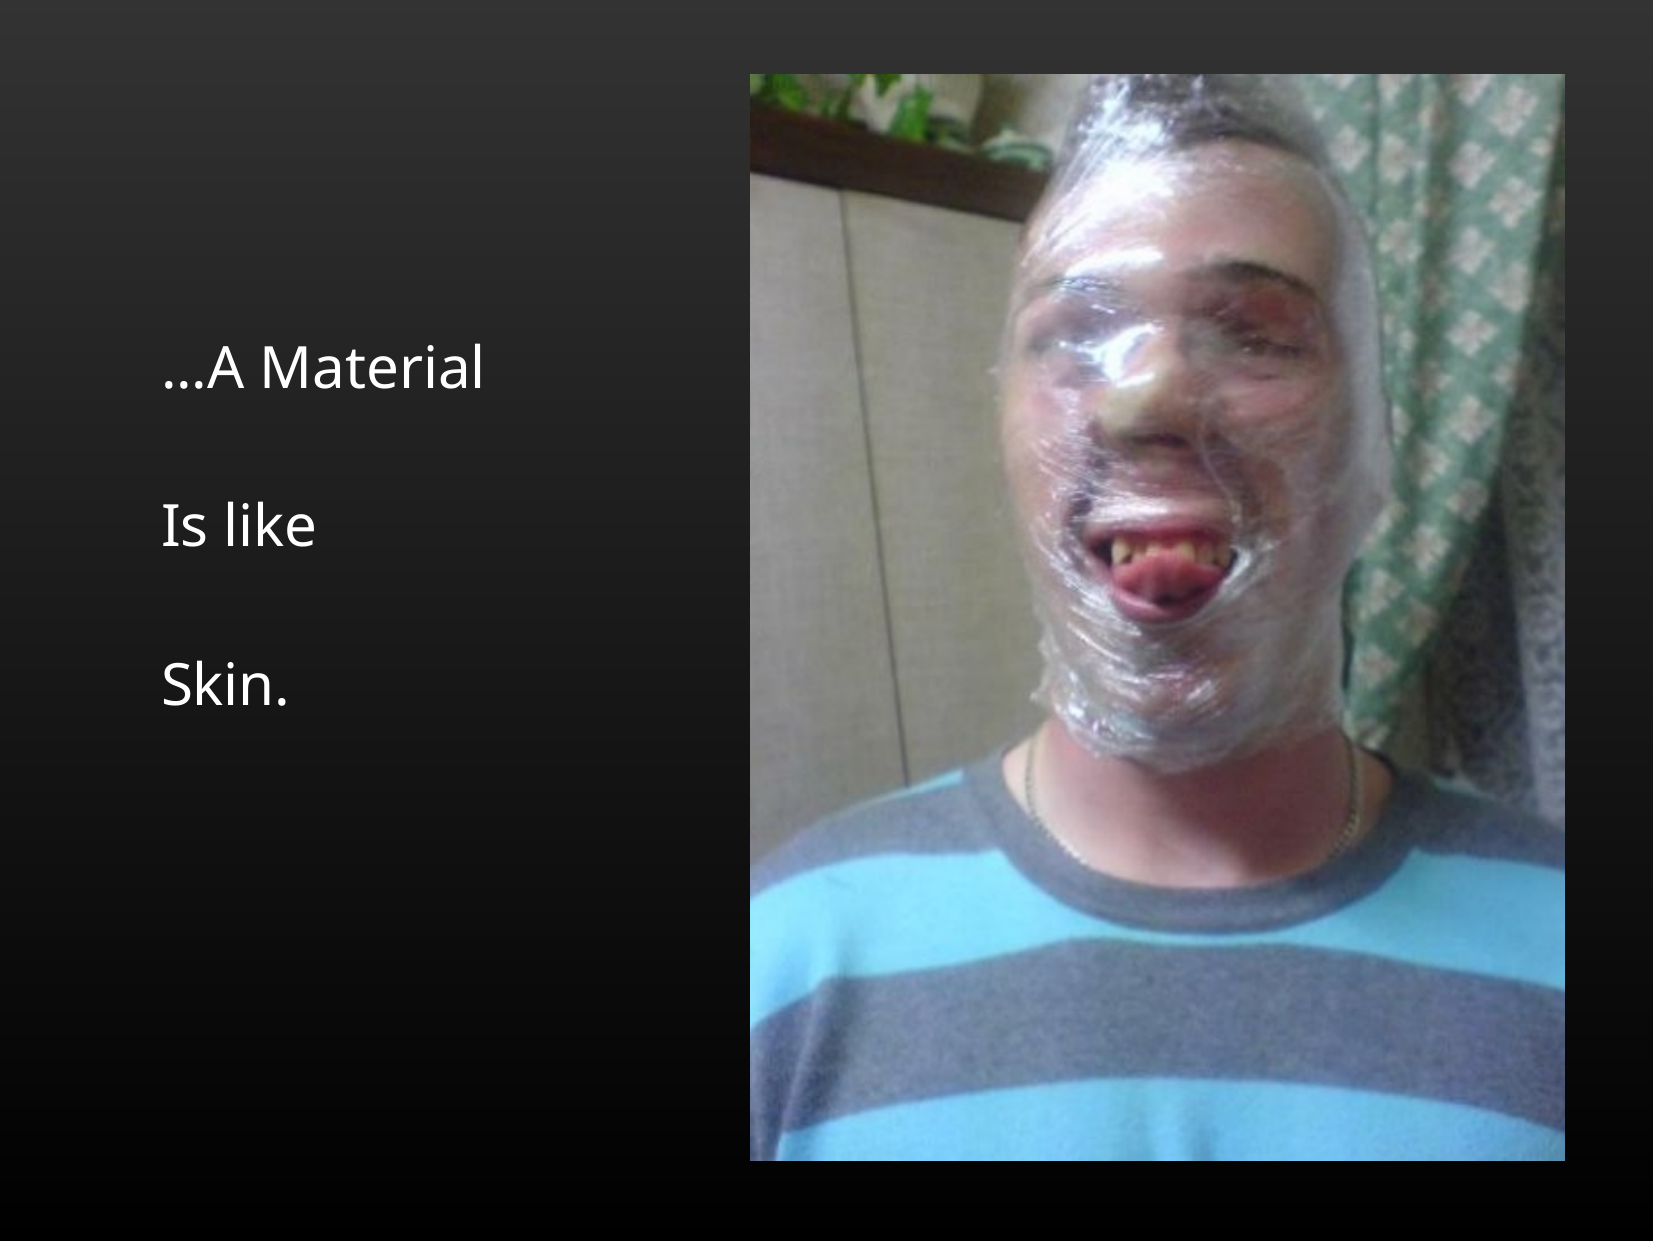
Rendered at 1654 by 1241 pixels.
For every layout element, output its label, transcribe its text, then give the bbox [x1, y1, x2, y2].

text_box ...A Material Is like Skin. [146, 318, 488, 713]
picture [750, 74, 1565, 1161]
